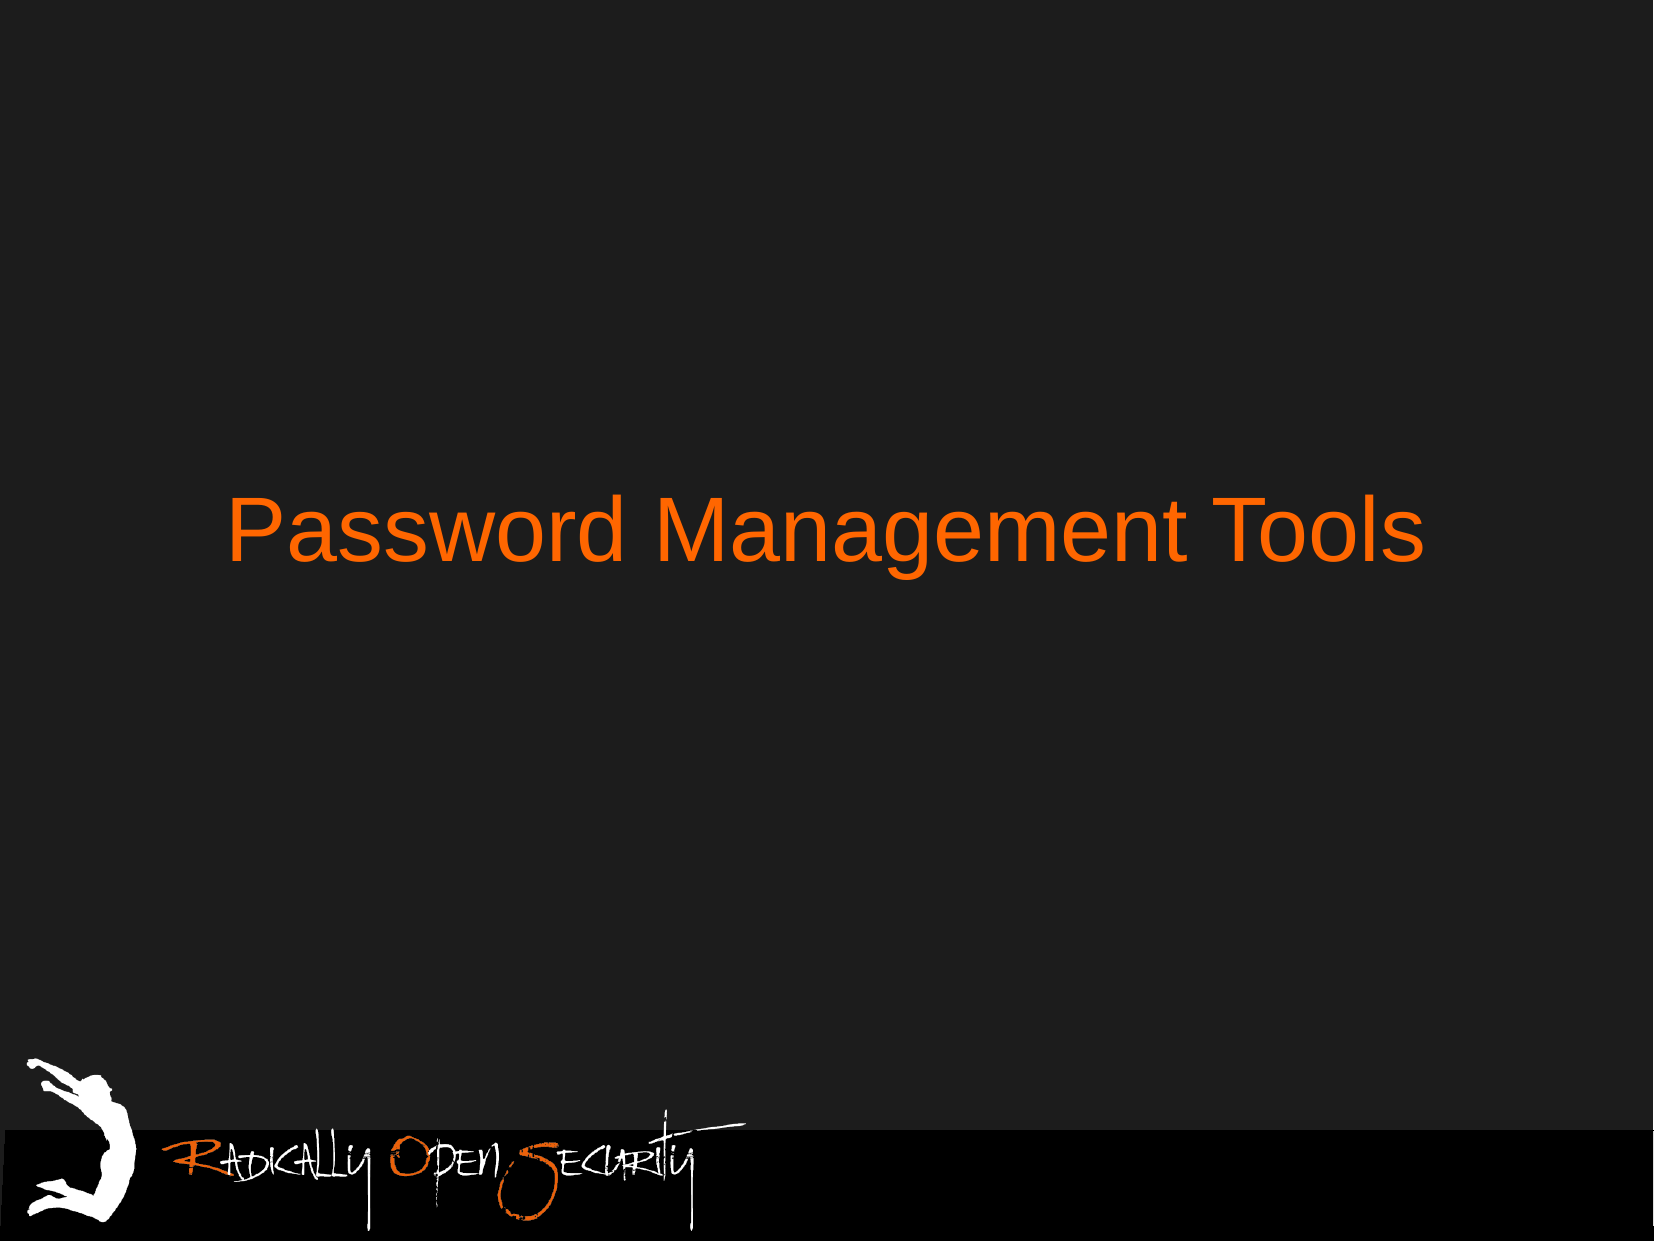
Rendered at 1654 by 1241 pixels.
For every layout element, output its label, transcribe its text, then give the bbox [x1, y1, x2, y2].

subtitle Password Management Tools [82, 49, 1571, 1010]
picture [0, 1022, 778, 1241]
